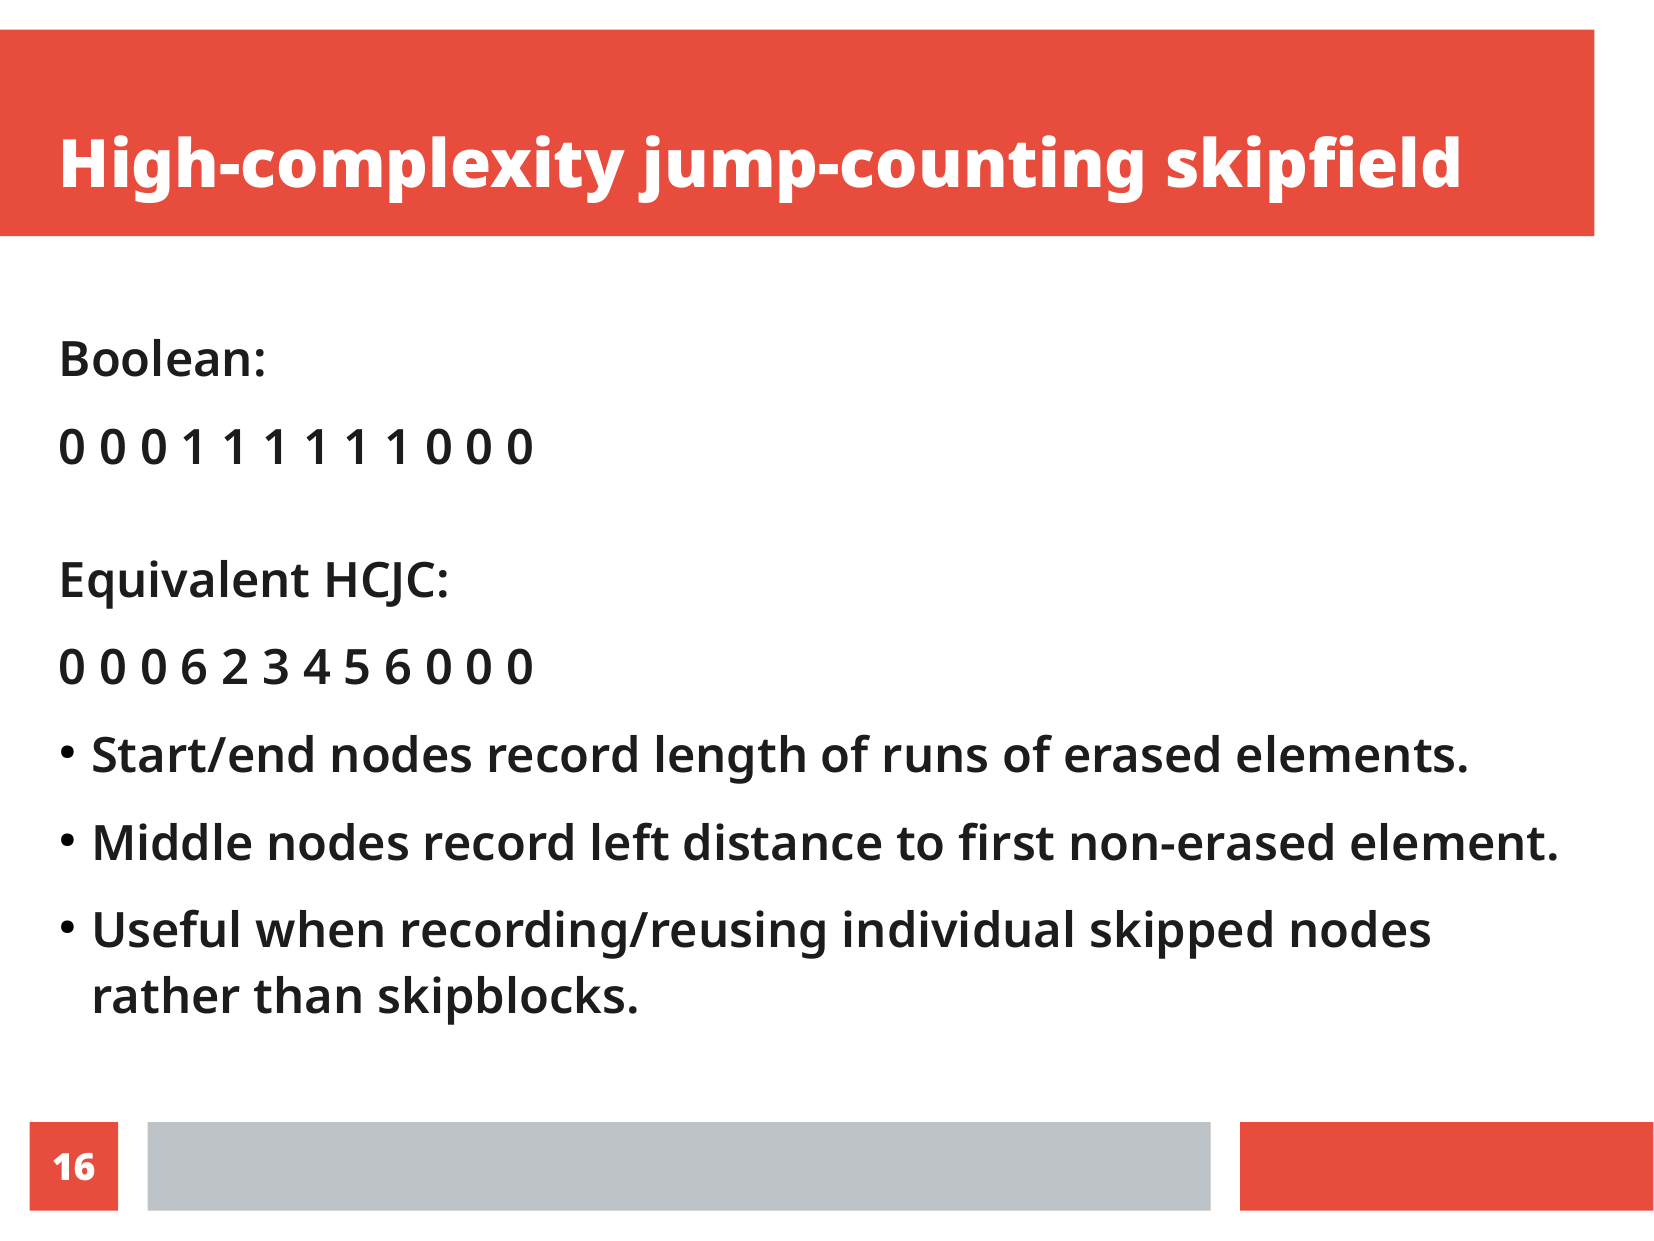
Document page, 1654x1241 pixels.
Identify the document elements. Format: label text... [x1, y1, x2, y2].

title High-complexity jump-counting skipfield [59, 59, 1595, 207]
list Boolean: 0 0 0 1 1 1 1 1 1 0 0 0 Equivalent HCJC: 0 0 0 6 2 3 4 5 6 0 0 0 Start/end nodes record length of runs of erased elements. Middle nodes record left distance to first non-erased element. Useful when recording/reusing individual skipped nodes rather than skipblocks. [59, 324, 1565, 1093]
